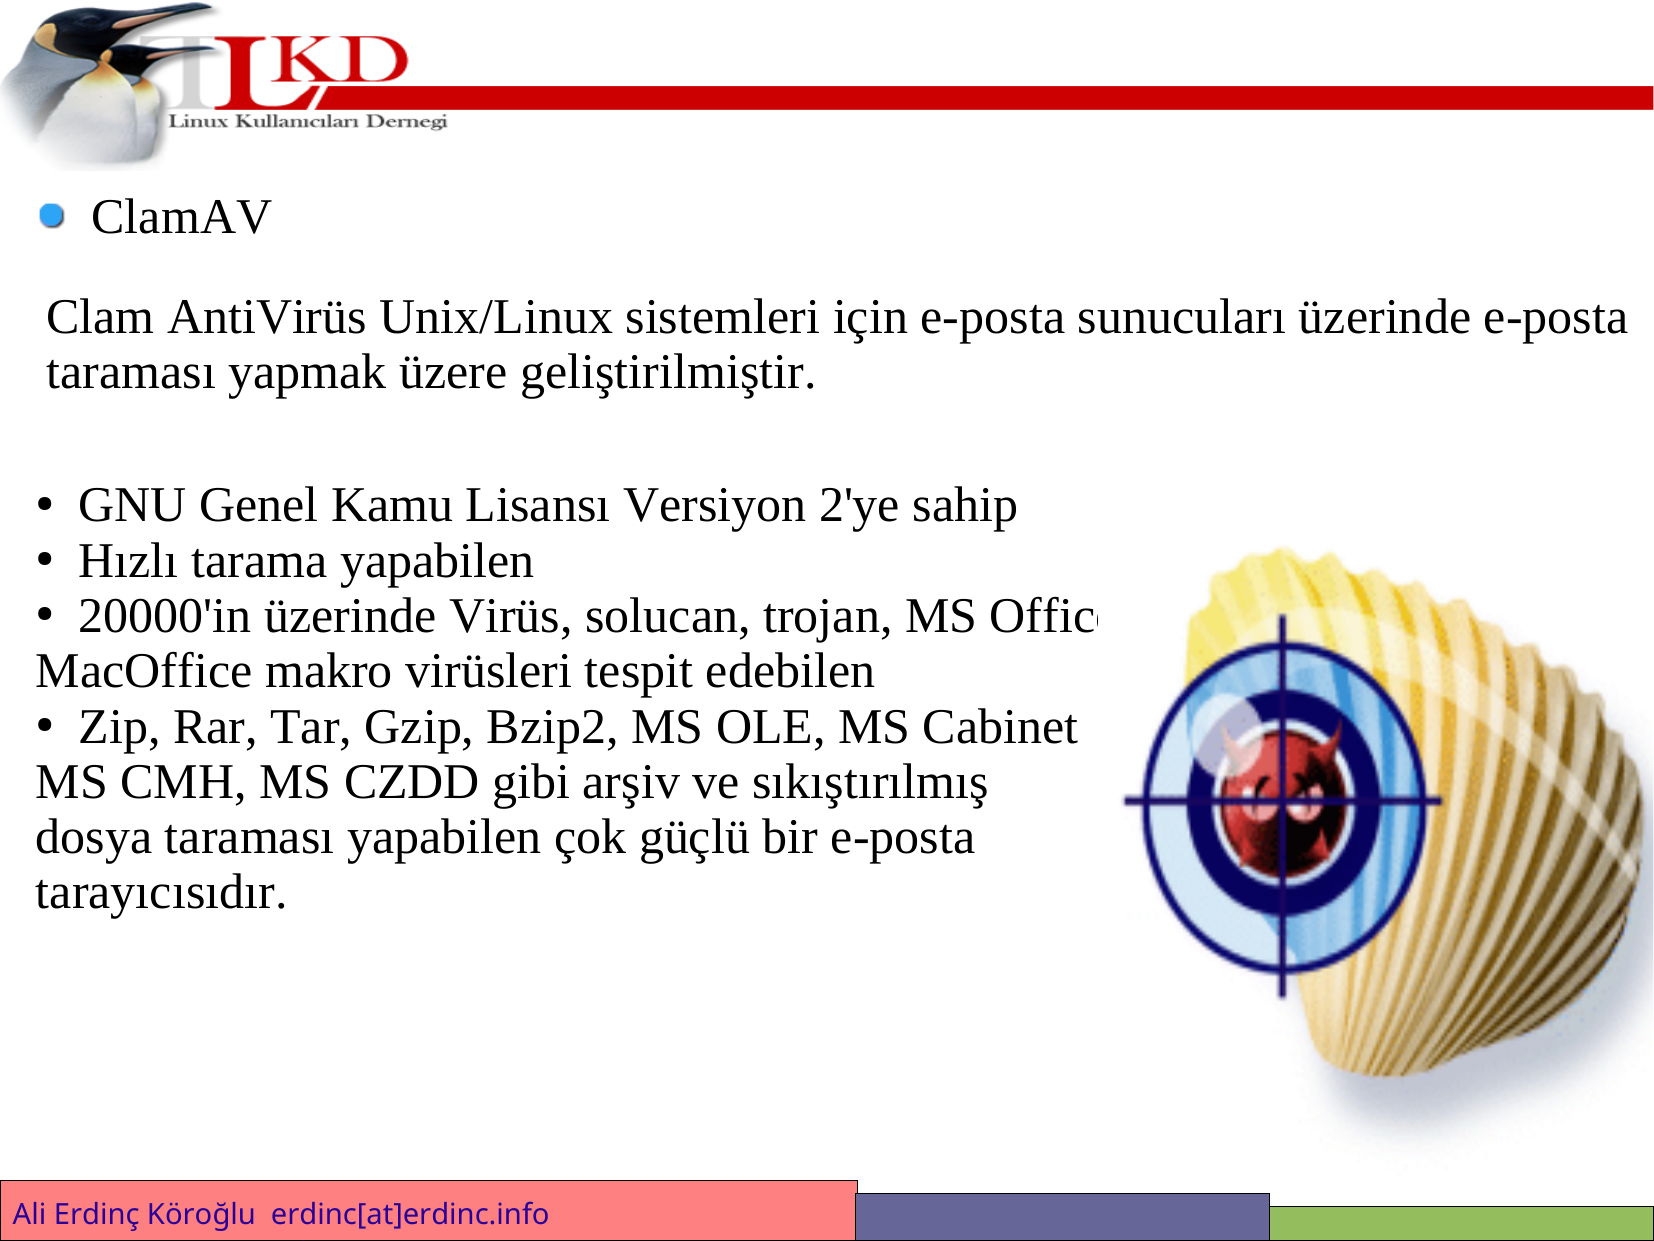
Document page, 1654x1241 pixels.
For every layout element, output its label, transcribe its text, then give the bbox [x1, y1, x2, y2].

text_box ClamAV [38, 188, 438, 250]
text_box Clam AntiVirüs Unix/Linux sistemleri için e-posta sunucuları üzerinde e-posta taraması yapmak üzere geliştirilmiştir. [46, 288, 1643, 411]
text_box GNU Genel Kamu Lisansı Versiyon 2'ye sahip Hızlı tarama yapabilen 20000'in üzerinde Virüs, solucan, trojan, MS Office MacOffice makro virüsleri tespit edebilen Zip, Rar, Tar, Gzip, Bzip2, MS OLE, MS Cabinet MS CMH, MS CZDD gibi arşiv ve sıkıştırılmış dosya taraması yapabilen çok güçlü bir e-posta tarayıcısıdır. [35, 477, 1098, 966]
picture [0, 0, 1654, 172]
picture [1098, 471, 1654, 1183]
text_box [0, 1180, 1654, 1241]
text_box Ali Erdinç Köroğlu erdinc[at]erdinc.info http://www.erdinc.info [12, 1192, 852, 1233]
